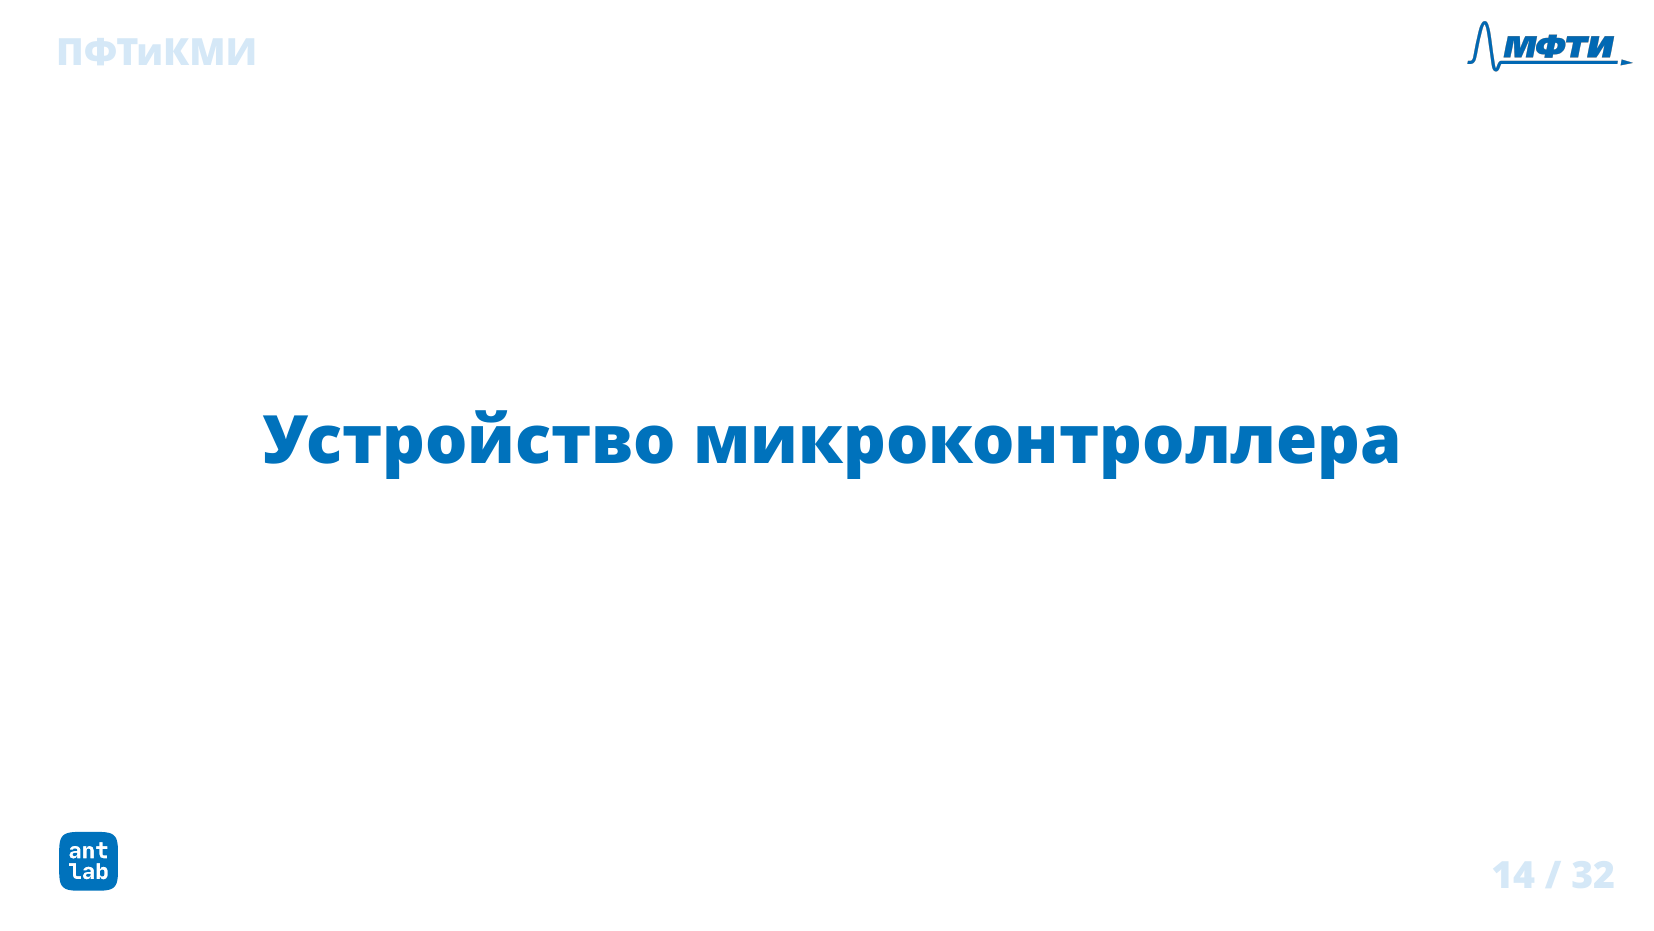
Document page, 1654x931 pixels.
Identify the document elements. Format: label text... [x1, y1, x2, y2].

picture [1446, 0, 1654, 93]
title Устройство микроконтроллера [88, 359, 1577, 515]
